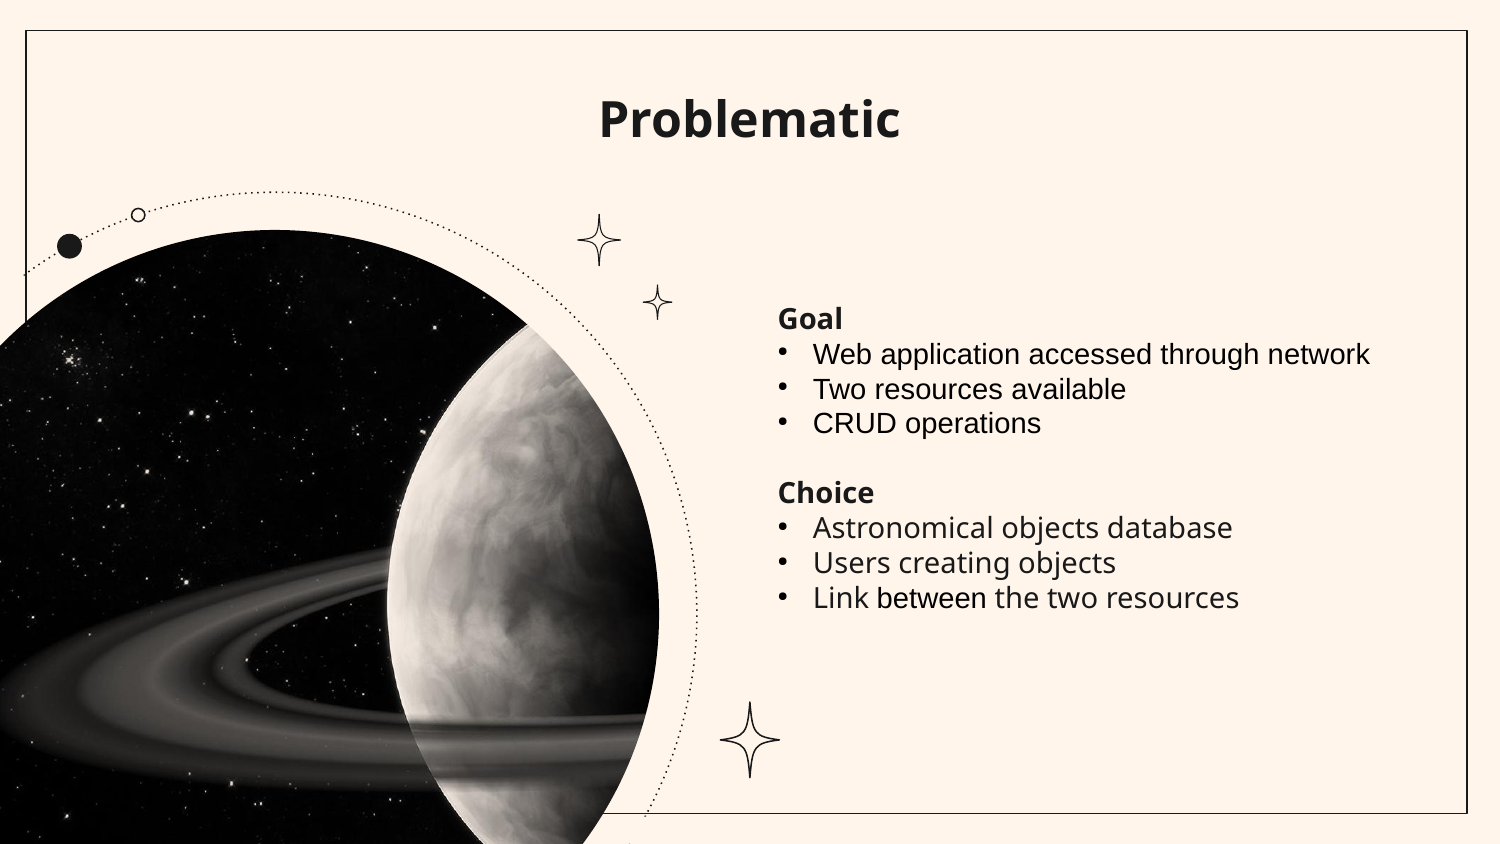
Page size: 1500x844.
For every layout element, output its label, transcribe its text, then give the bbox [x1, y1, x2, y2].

list Goal Web application accessed through network Two resources available CRUD operations Choice Astronomical objects database Users creating objects Link between the two resources [762, 285, 1426, 660]
title Problematic [118, 72, 1382, 167]
text_box [0, 229, 660, 844]
text_box [720, 701, 780, 778]
